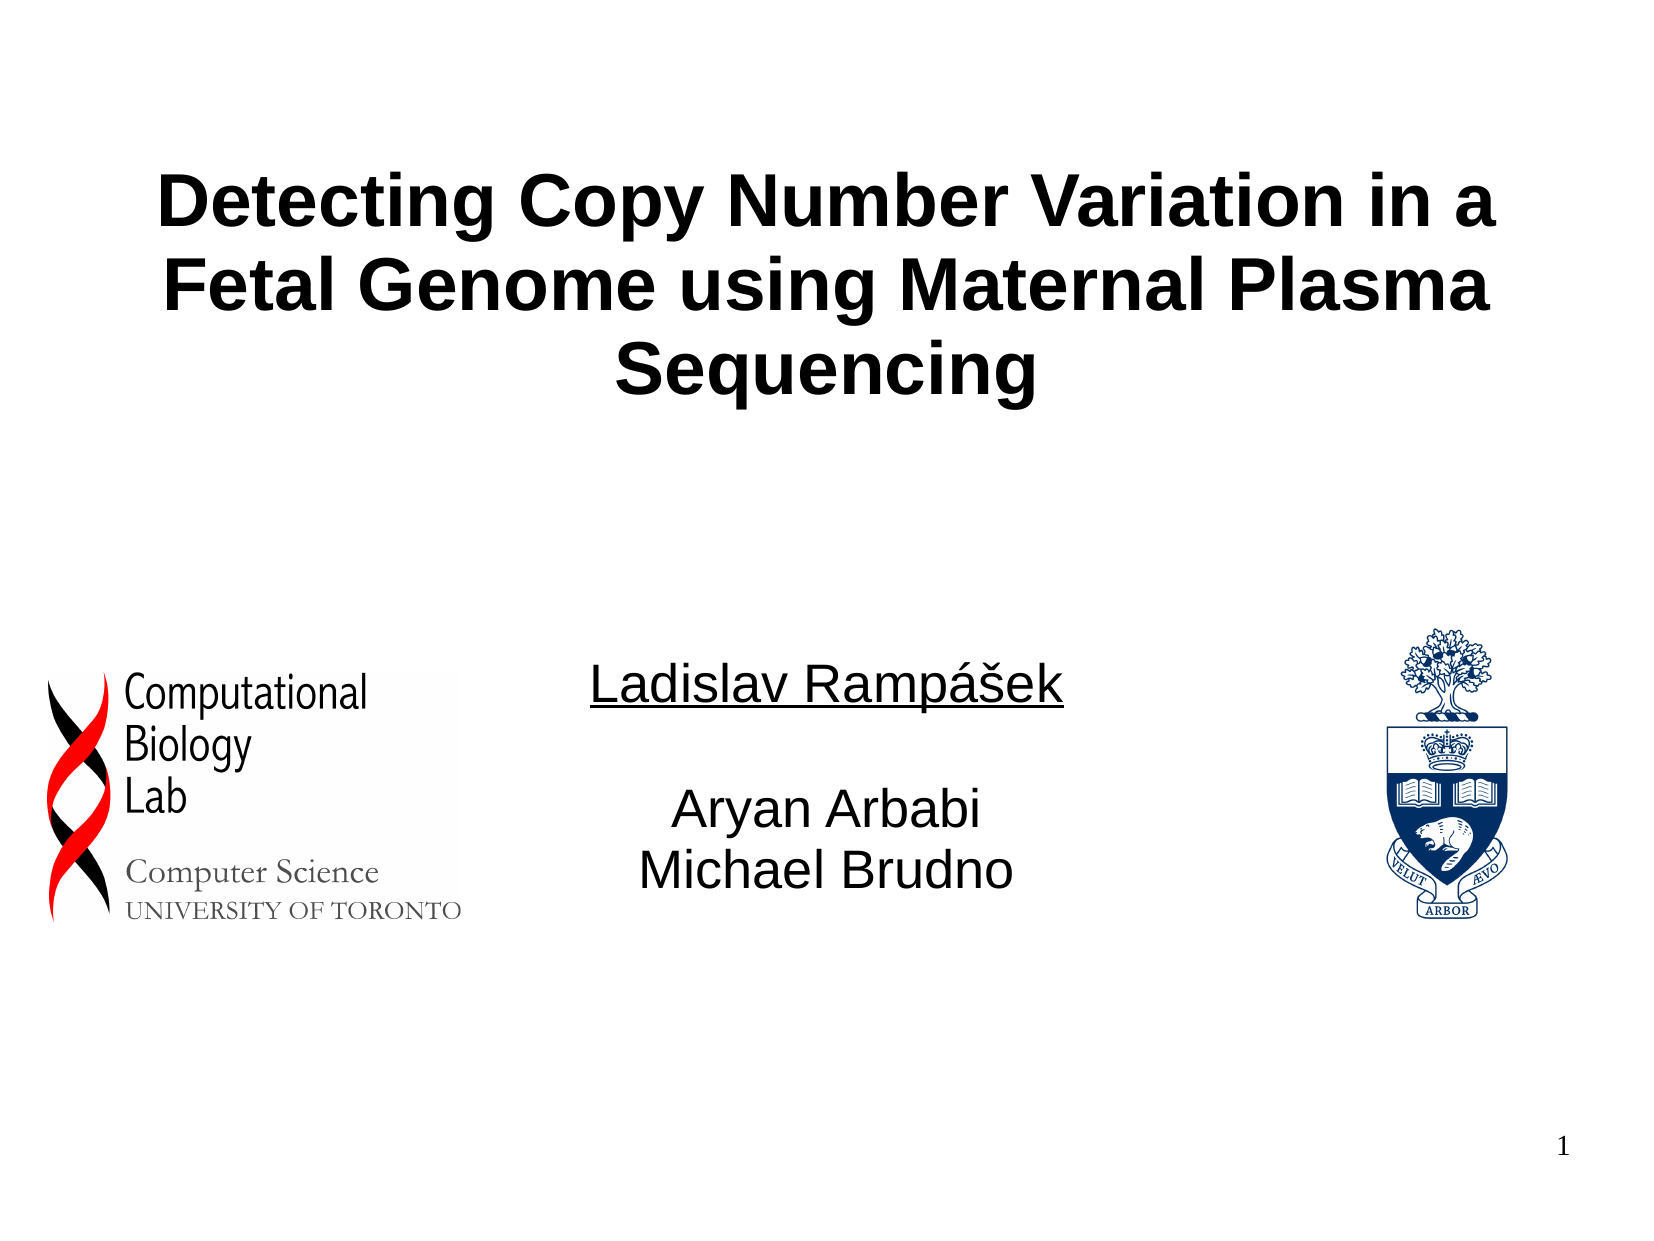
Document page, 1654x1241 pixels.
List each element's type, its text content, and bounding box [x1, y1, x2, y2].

picture [47, 672, 461, 923]
picture [1299, 625, 1595, 922]
subtitle Detecting Copy Number Variation in a Fetal Genome using Maternal Plasma Sequencing Ladislav Rampášek Aryan Arbabi Michael Brudno [82, 49, 1571, 1010]
